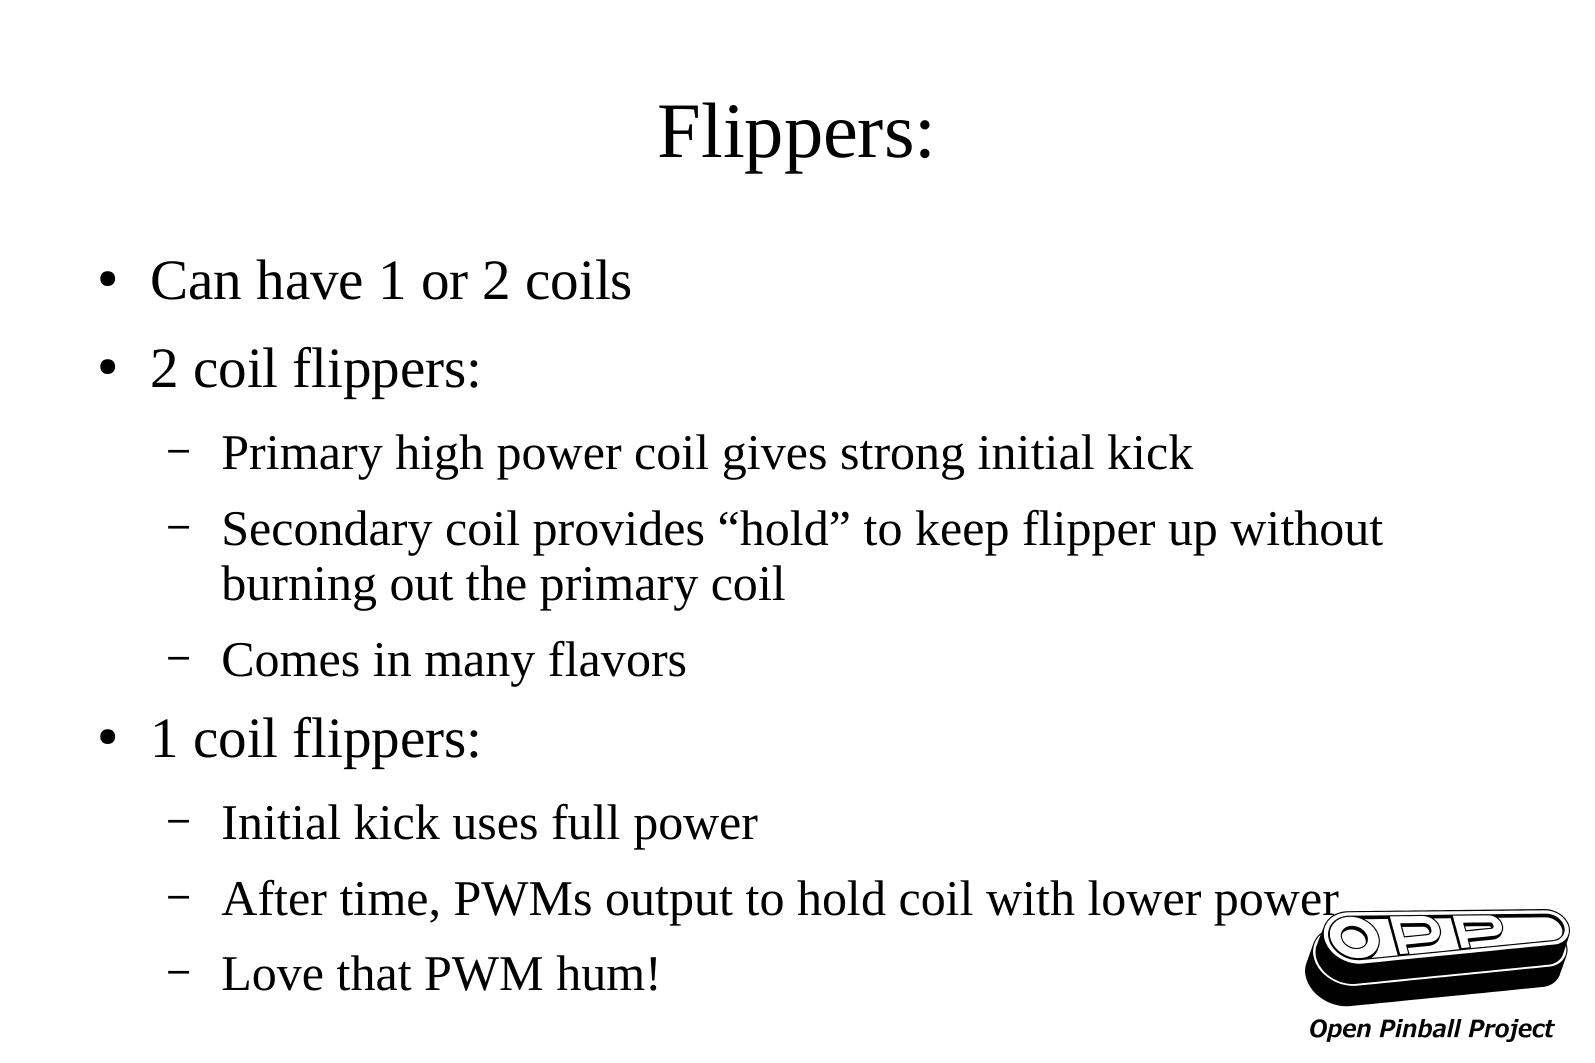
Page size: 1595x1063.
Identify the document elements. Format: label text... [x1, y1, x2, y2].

title Flippers: [79, 42, 1515, 220]
list Can have 1 or 2 coils 2 coil flippers: Primary high power coil gives strong initial kick Secondary coil provides “hold” to keep flipper up without burning out the primary coil Comes in many flavors 1 coil flippers: Initial kick uses full power After time, PWMs output to hold coil with lower power Love that PWM hum! [79, 248, 1515, 1012]
picture [1305, 909, 1570, 1042]
